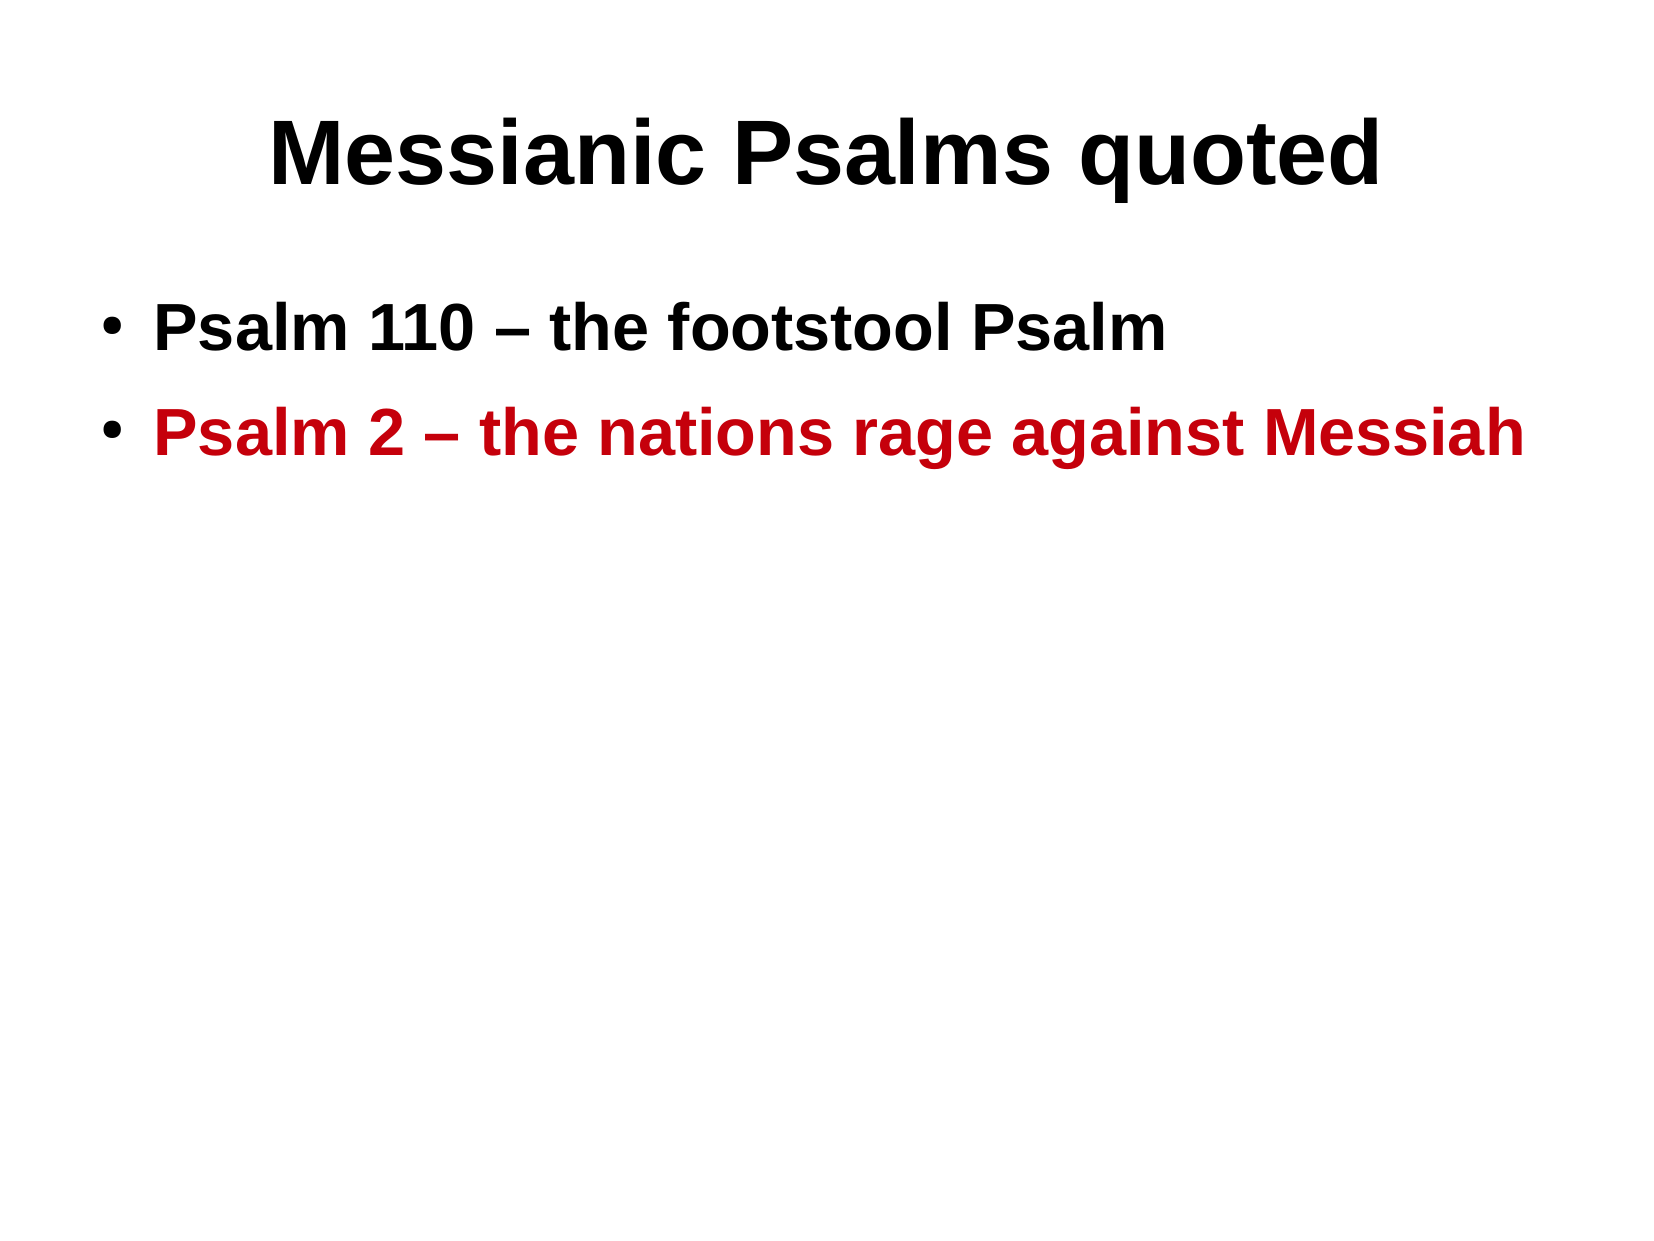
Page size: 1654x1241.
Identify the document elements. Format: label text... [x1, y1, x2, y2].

list Psalm 110 – the footstool Psalm Psalm 2 – the nations rage against Messiah [82, 290, 1571, 1109]
title Messianic Psalms quoted [82, 49, 1571, 257]
